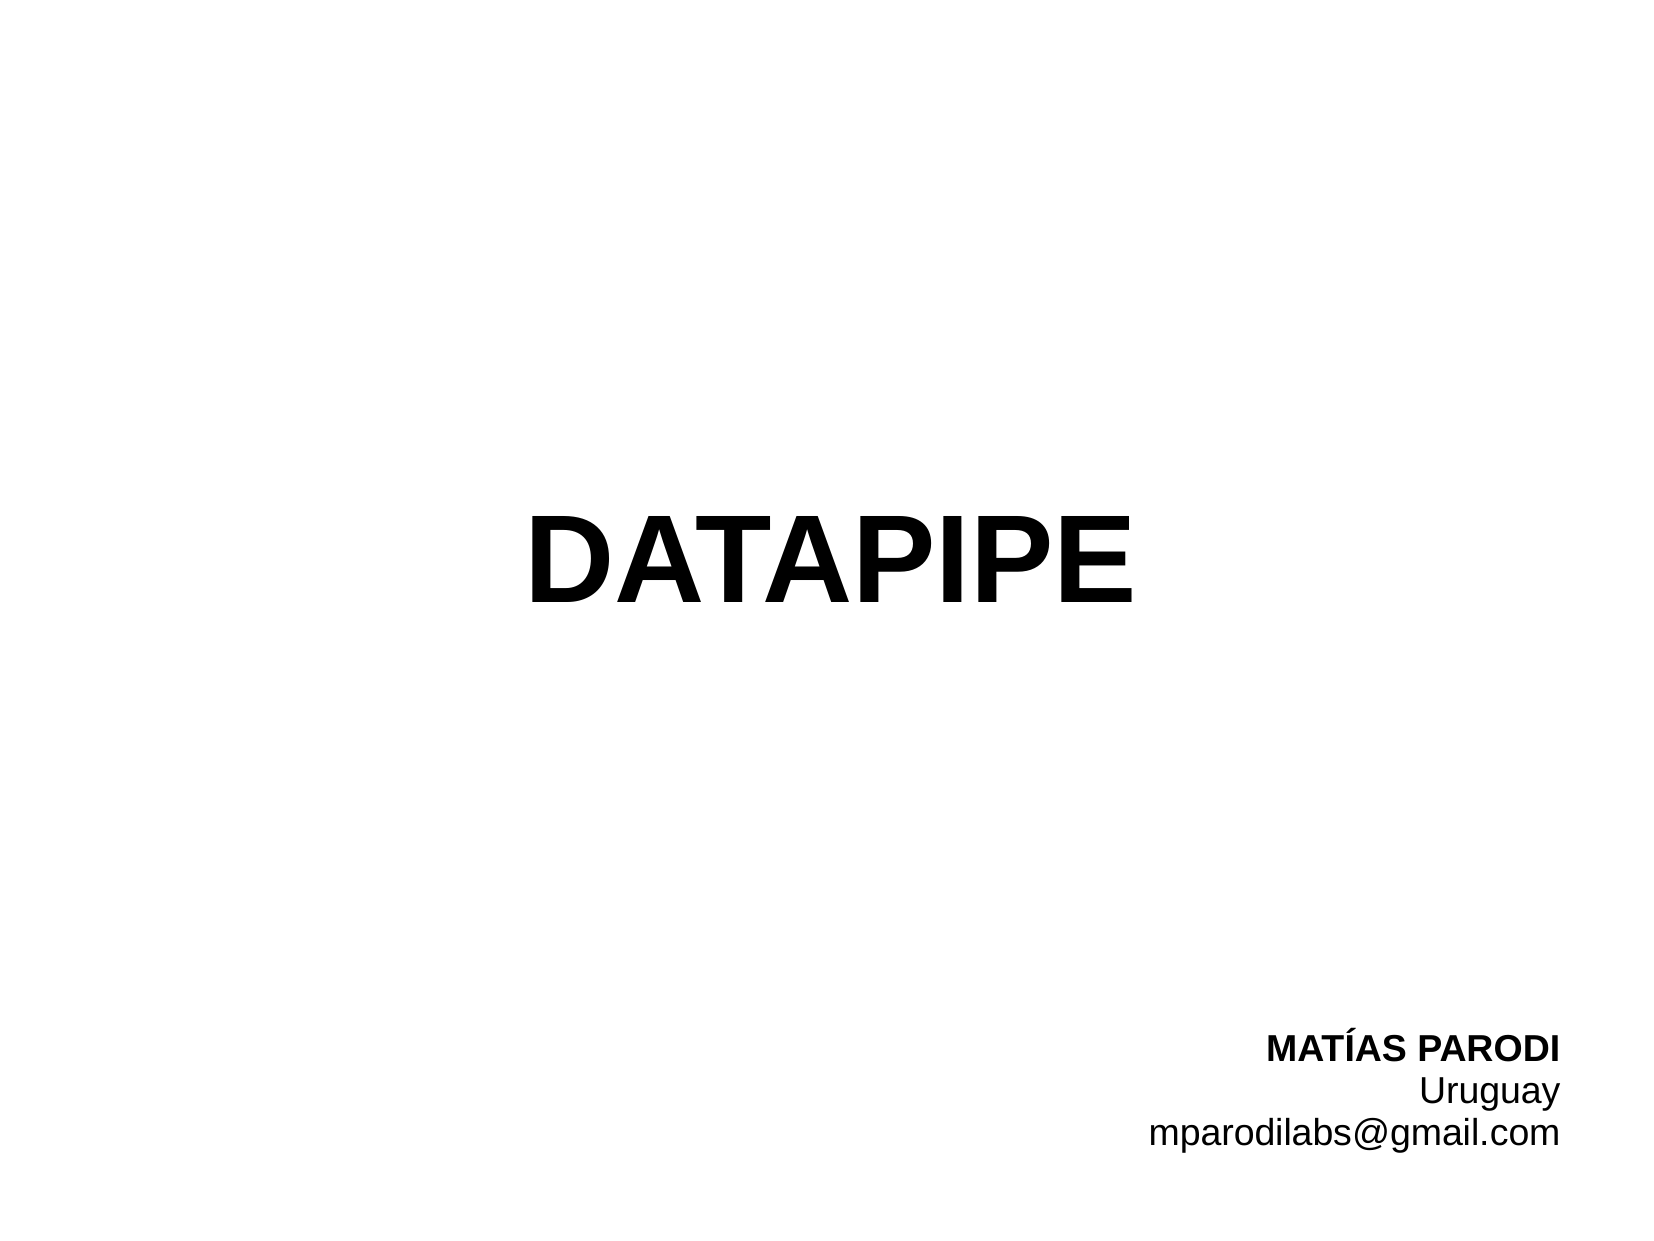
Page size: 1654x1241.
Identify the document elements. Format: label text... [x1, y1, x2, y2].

subtitle DATAPIPE [86, 150, 1576, 969]
text_box MATÍAS PARODI Uruguay mparodilabs@gmail.com [1133, 1020, 1584, 1161]
